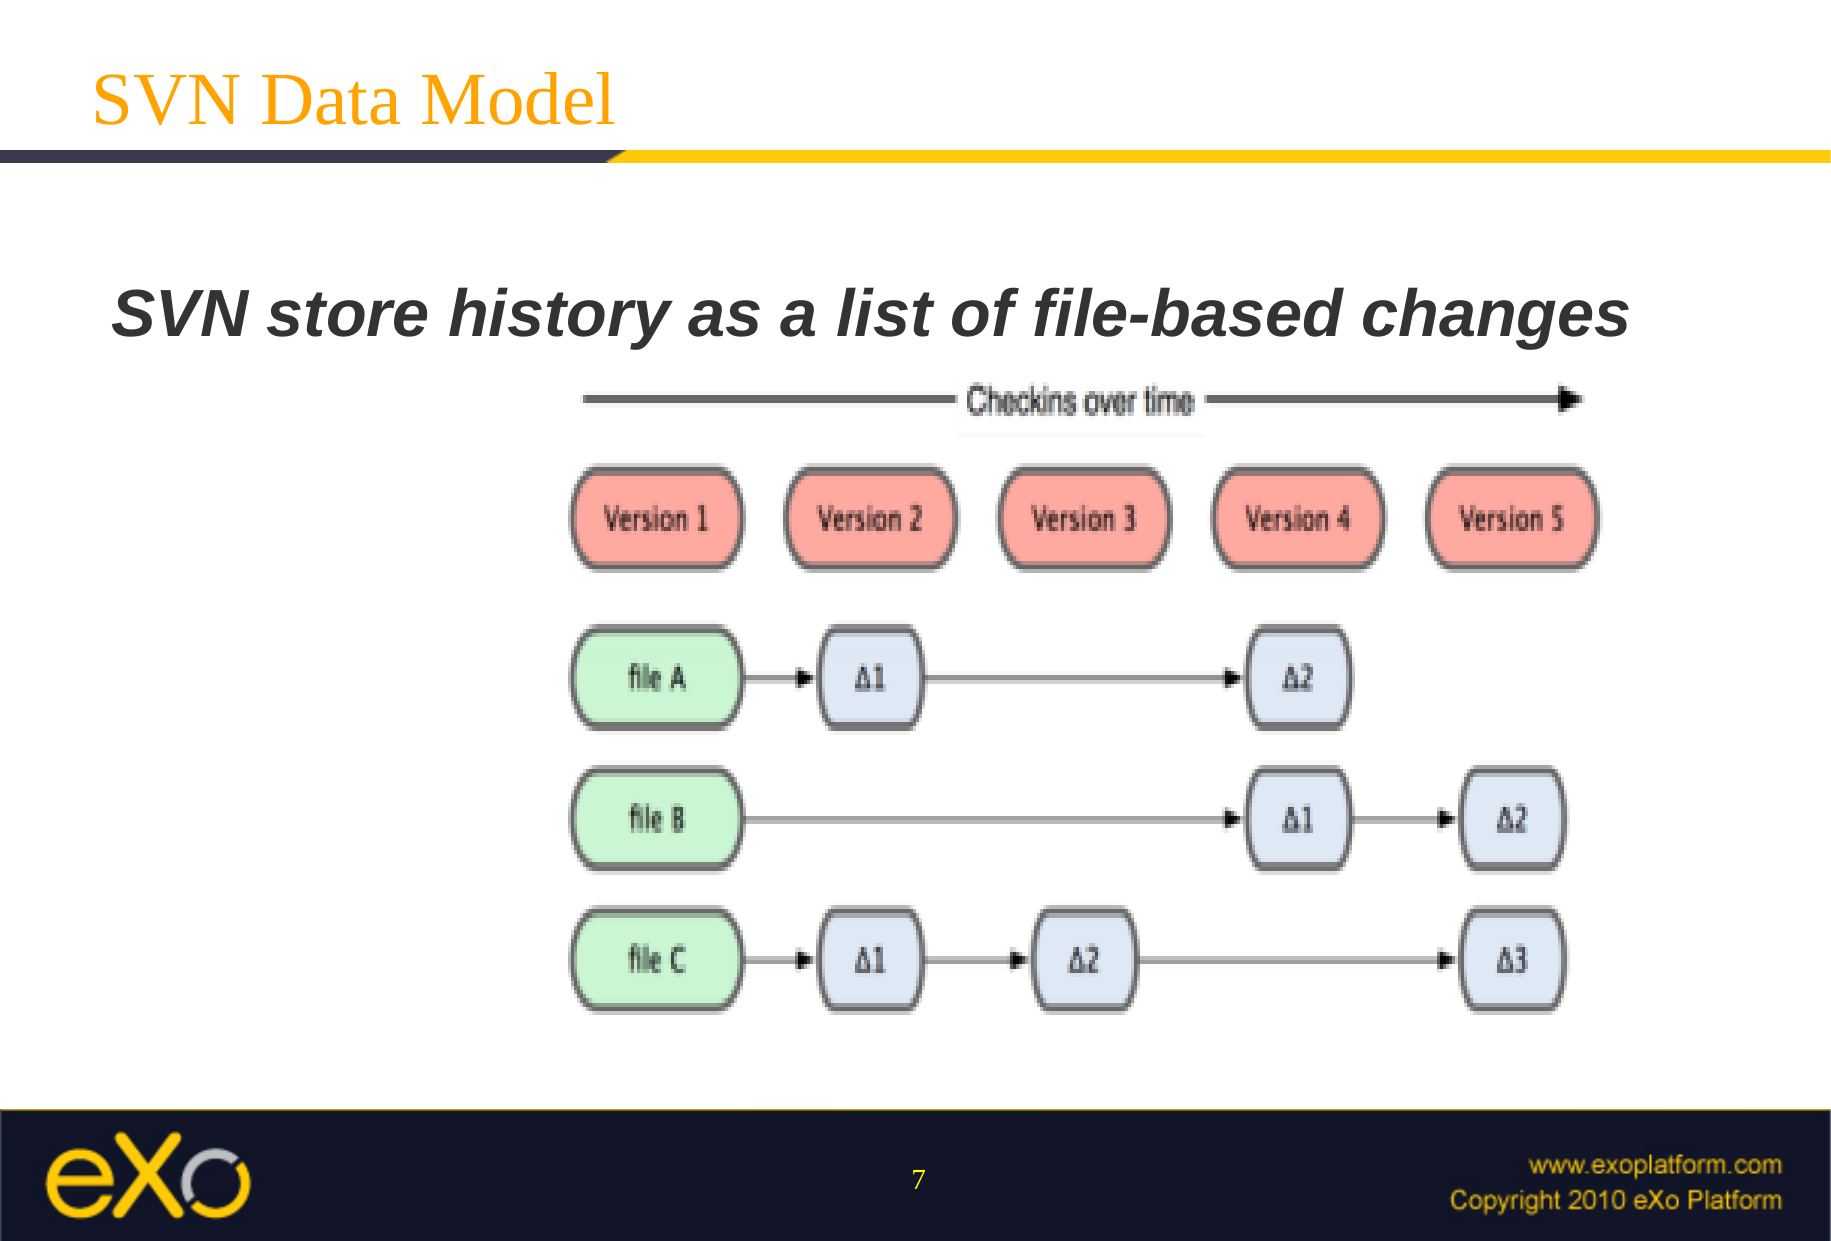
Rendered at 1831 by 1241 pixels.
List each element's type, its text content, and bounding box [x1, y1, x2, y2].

picture [0, 150, 1831, 163]
text_box SVN store history as a list of ﬁle-based changes [75, 262, 1763, 451]
picture [562, 451, 1613, 1051]
picture [0, 1109, 1831, 1241]
text_box SVN Data Model [91, 49, 1740, 151]
